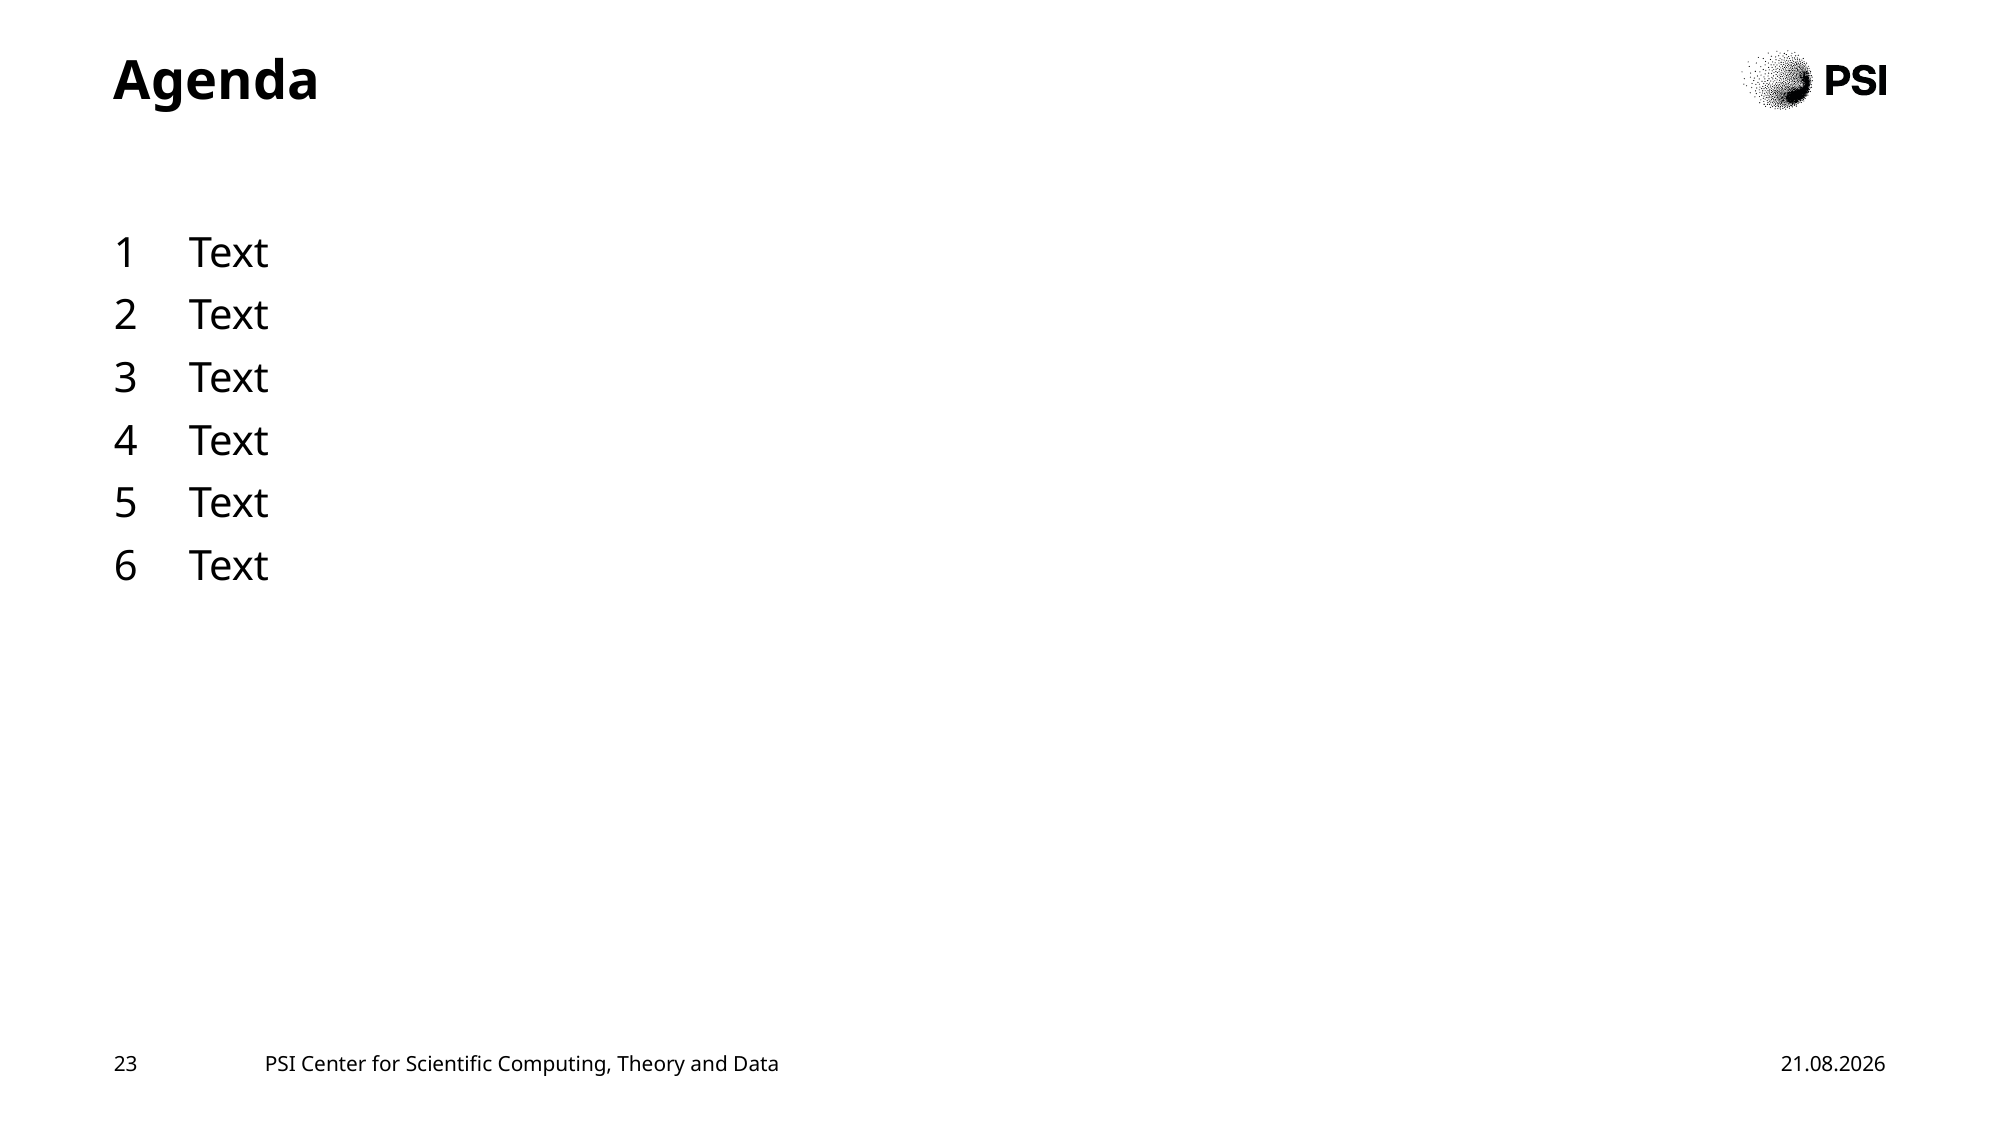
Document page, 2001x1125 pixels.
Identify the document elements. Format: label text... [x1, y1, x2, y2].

title Agenda [114, 45, 1585, 179]
list Text Text Text Text Text Text [114, 225, 1585, 988]
